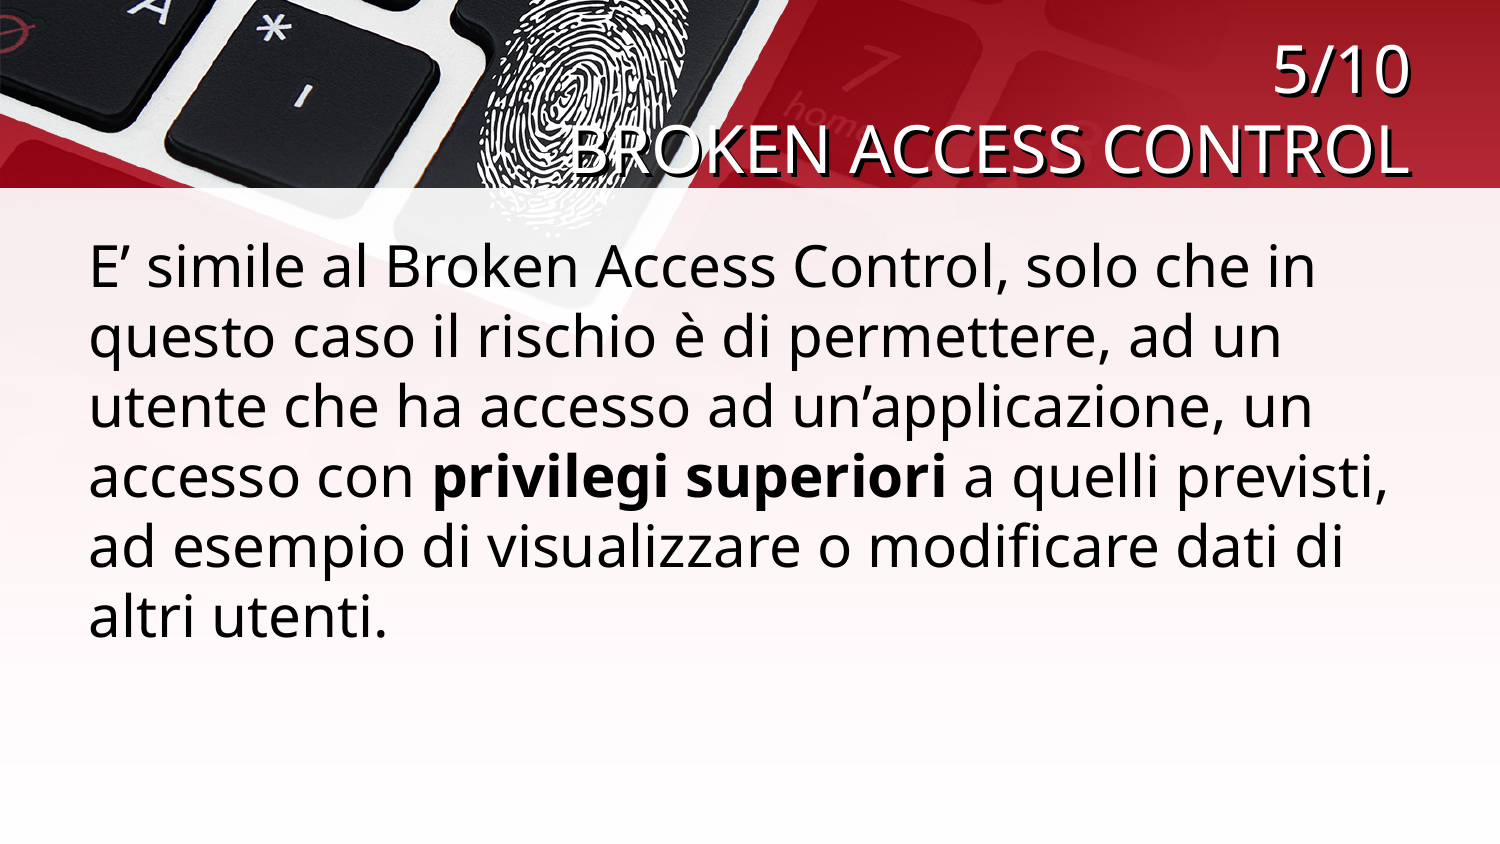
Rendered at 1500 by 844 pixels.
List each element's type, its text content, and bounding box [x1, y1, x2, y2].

picture [0, 0, 1500, 844]
title 5/10 BROKEN ACCESS CONTROL [73, 46, 1427, 168]
list E’ simile al Broken Access Control, solo che in questo caso il rischio è di permettere, ad un utente che ha accesso ad un’applicazione, un accesso con privilegi superiori a quelli previsti, ad esempio di visualizzare o modificare dati di altri utenti. [73, 221, 1418, 773]
